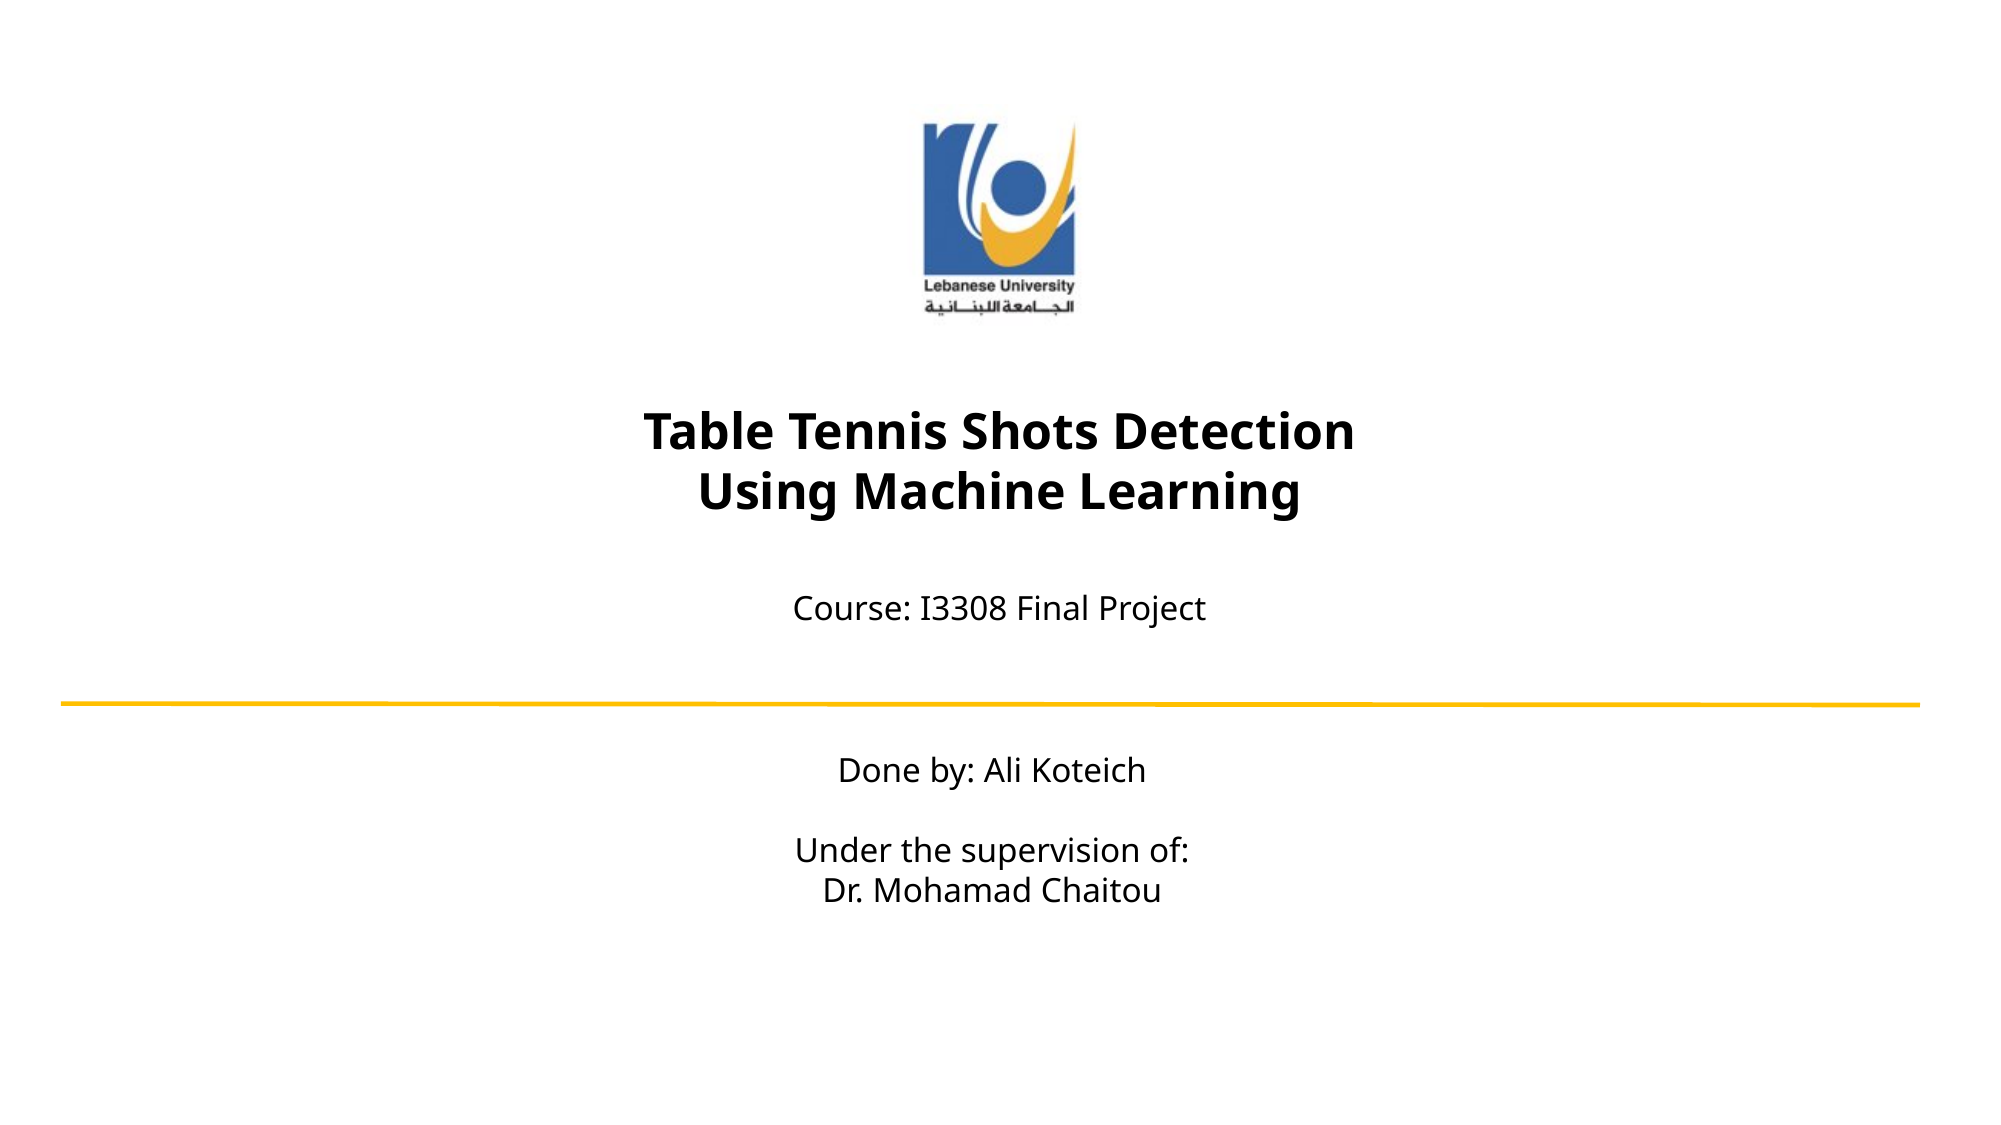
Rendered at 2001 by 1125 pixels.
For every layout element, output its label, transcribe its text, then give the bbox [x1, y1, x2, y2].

text_box Done by: Ali Koteich Under the supervision of: Dr. Mohamad Chaitou [654, 742, 1331, 917]
picture [885, 104, 1114, 335]
text_box Course: I3308 Final Project [774, 579, 1225, 635]
text_box Table Tennis Shots Detection Using Machine Learning [580, 391, 1420, 527]
